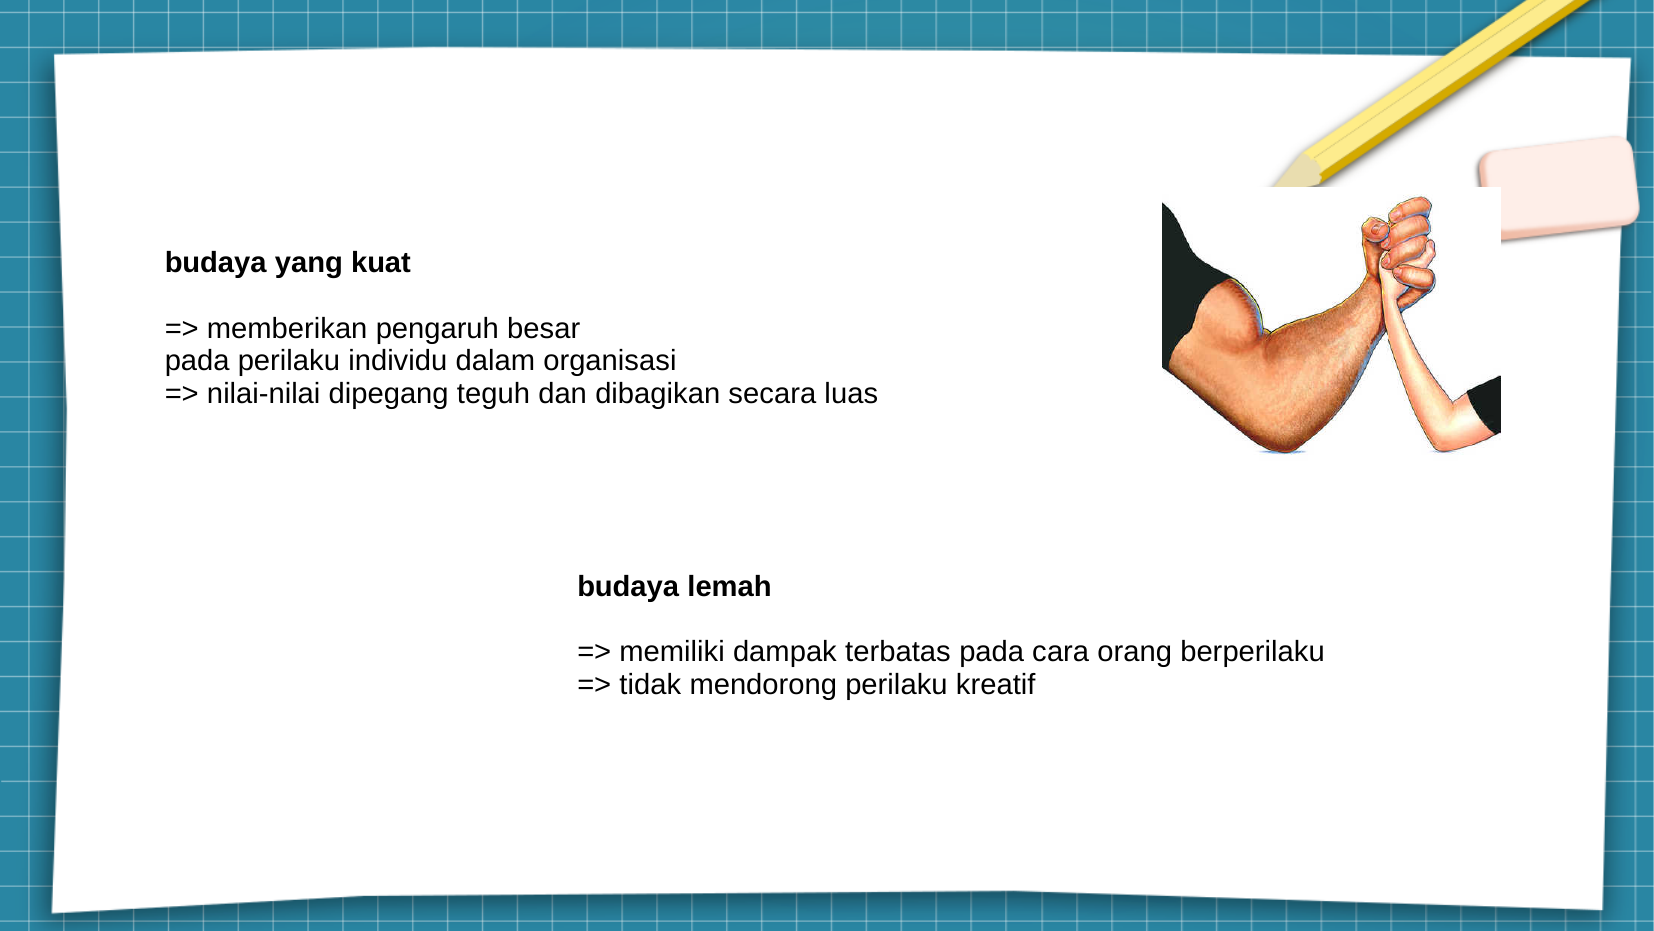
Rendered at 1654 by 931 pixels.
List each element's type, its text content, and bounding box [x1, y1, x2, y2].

text_box budaya lemah => memiliki dampak terbatas pada cara orang berperilaku => tidak mendorong perilaku kreatif [562, 562, 1341, 742]
picture [0, 0, 1654, 931]
text_box budaya yang kuat => memberikan pengaruh besar pada perilaku individu dalam organisasi => nilai-nilai dipegang teguh dan dibagikan secara luas [150, 238, 895, 418]
